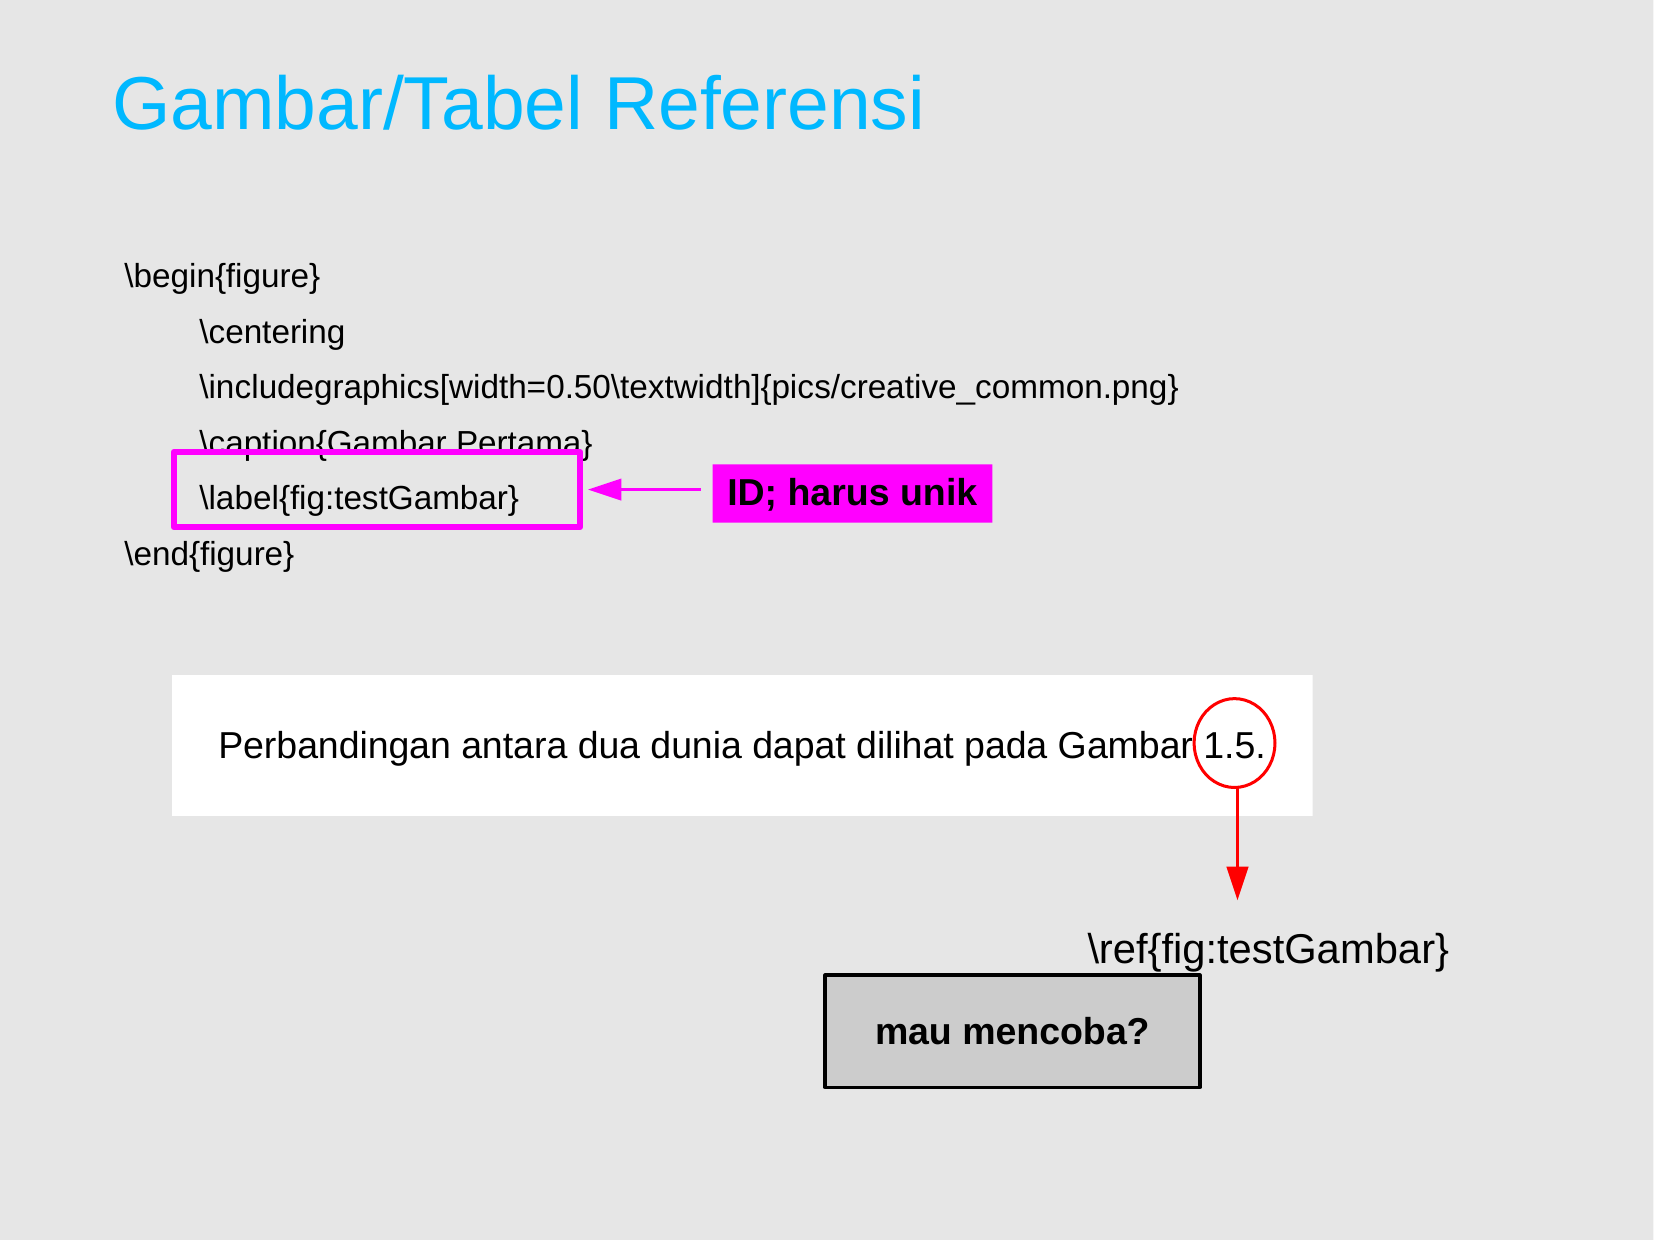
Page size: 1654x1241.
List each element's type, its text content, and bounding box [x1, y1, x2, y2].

title Gambar/Tabel Referensi [112, 56, 1571, 151]
text_box mau mencoba? [825, 975, 1201, 1088]
text_box \begin{figure} \centering \includegraphics[width=0.50\textwidth]{pics/creative_common.png} \caption{Gambar Pertama} \label{fig:testGambar} \end{figure} [124, 247, 1475, 565]
text_box Perbandingan antara dua dunia dapat dilihat pada Gambar 1.5. [172, 675, 1313, 816]
subtitle \ref{fig:testGambar} [1087, 900, 1463, 976]
text_box ID; harus unik [712, 464, 993, 523]
